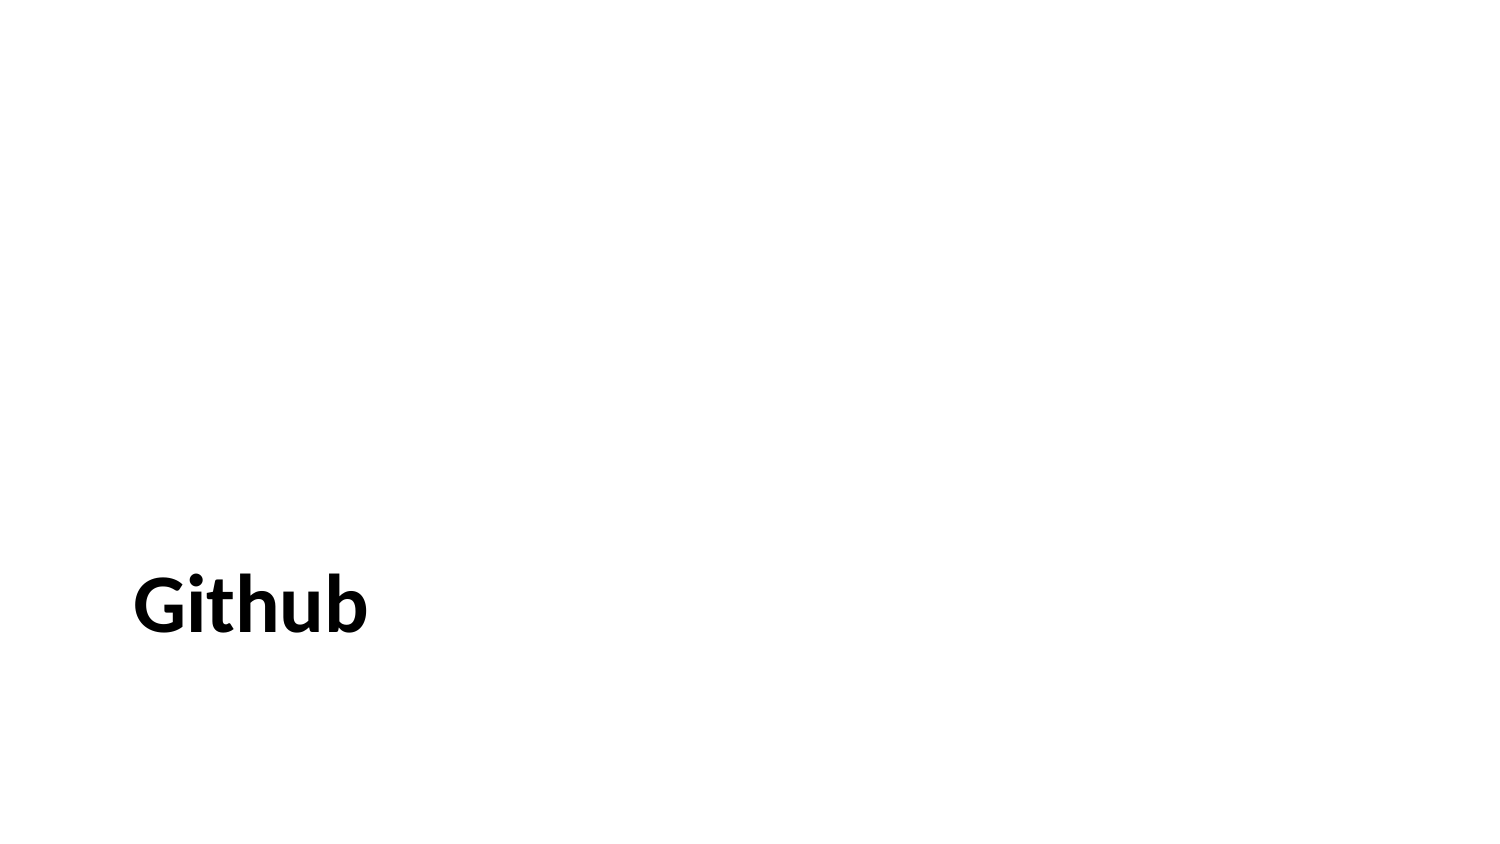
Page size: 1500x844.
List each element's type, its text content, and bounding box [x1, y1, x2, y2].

text_box Github [118, 542, 1394, 710]
